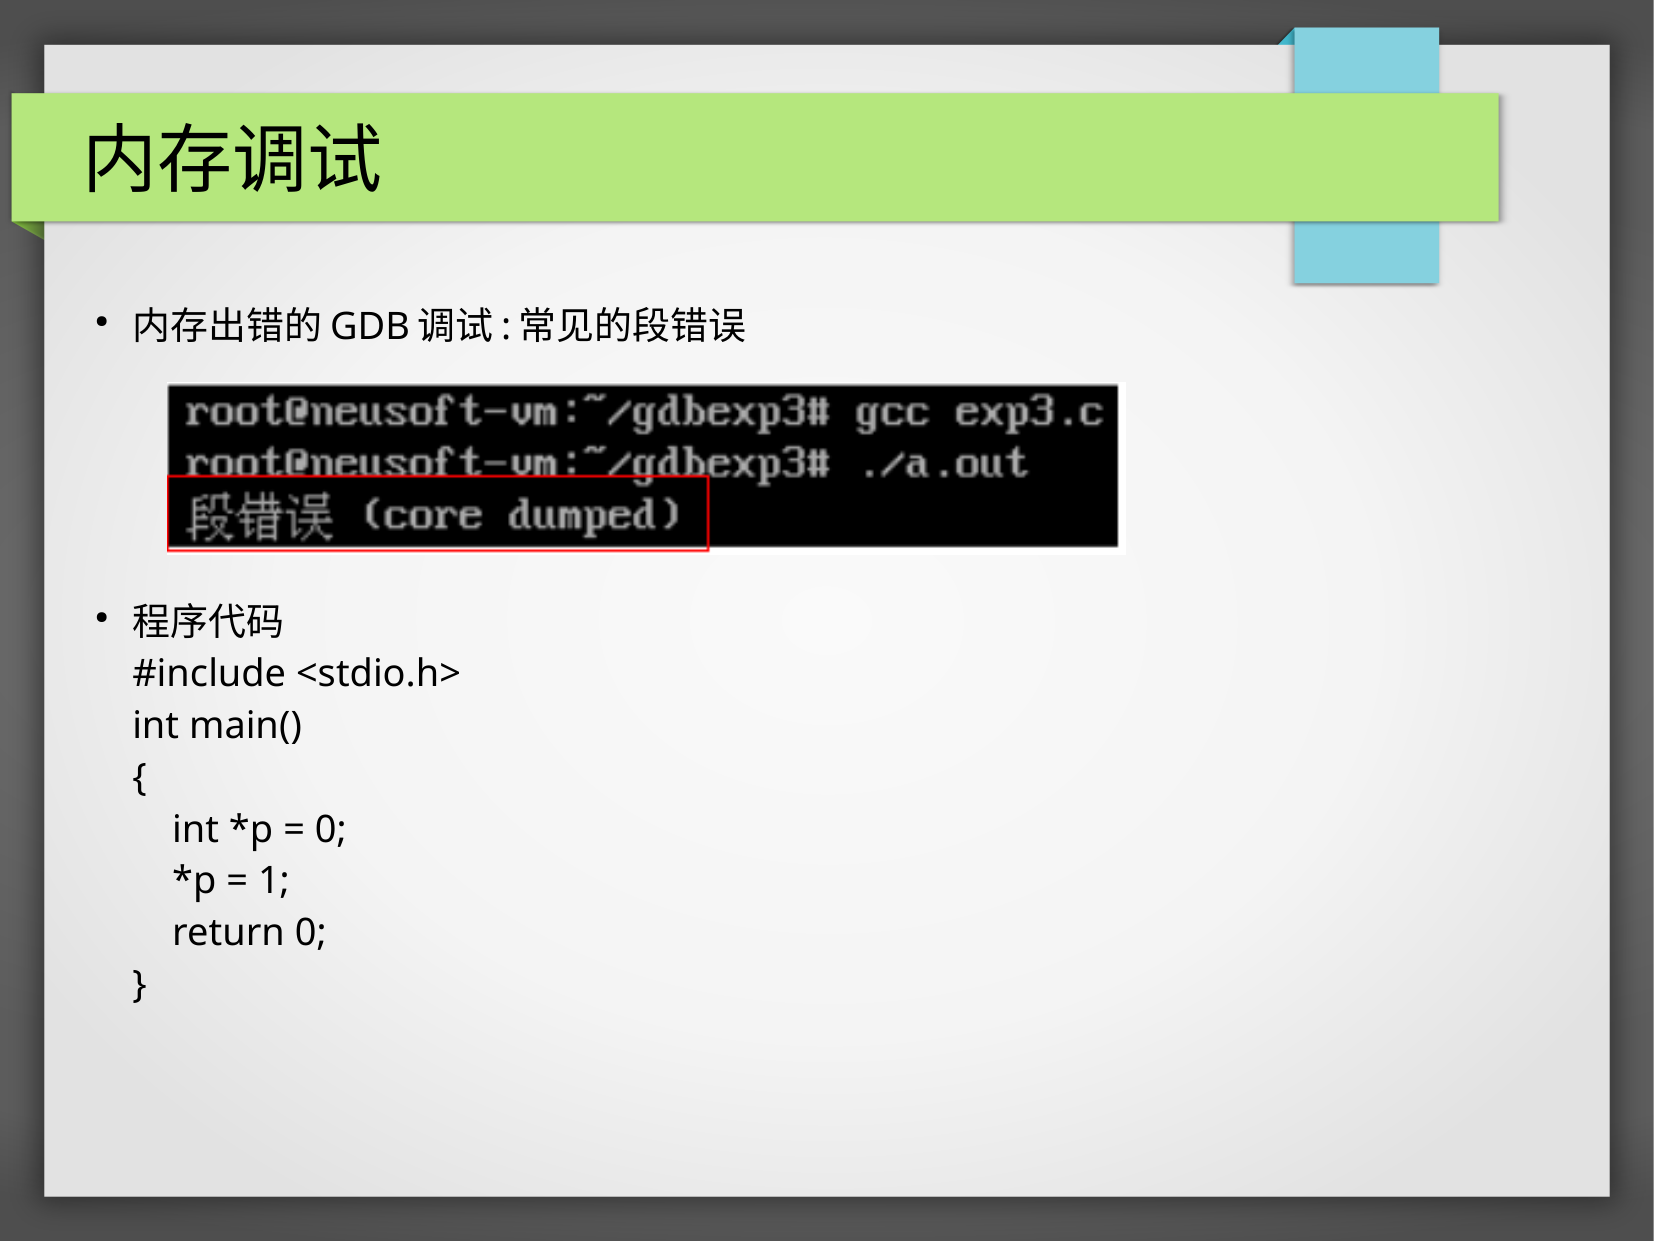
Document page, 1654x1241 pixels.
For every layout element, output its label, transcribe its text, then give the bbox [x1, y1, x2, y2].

picture [0, 0, 1654, 1241]
title 内存调试 [82, 94, 1264, 213]
list 内存出错的GDB调试:常见的段错误 程序代码 #include <stdio.h> int main() { int *p = 0; *p = 1; return 0; } [82, 295, 1571, 1015]
